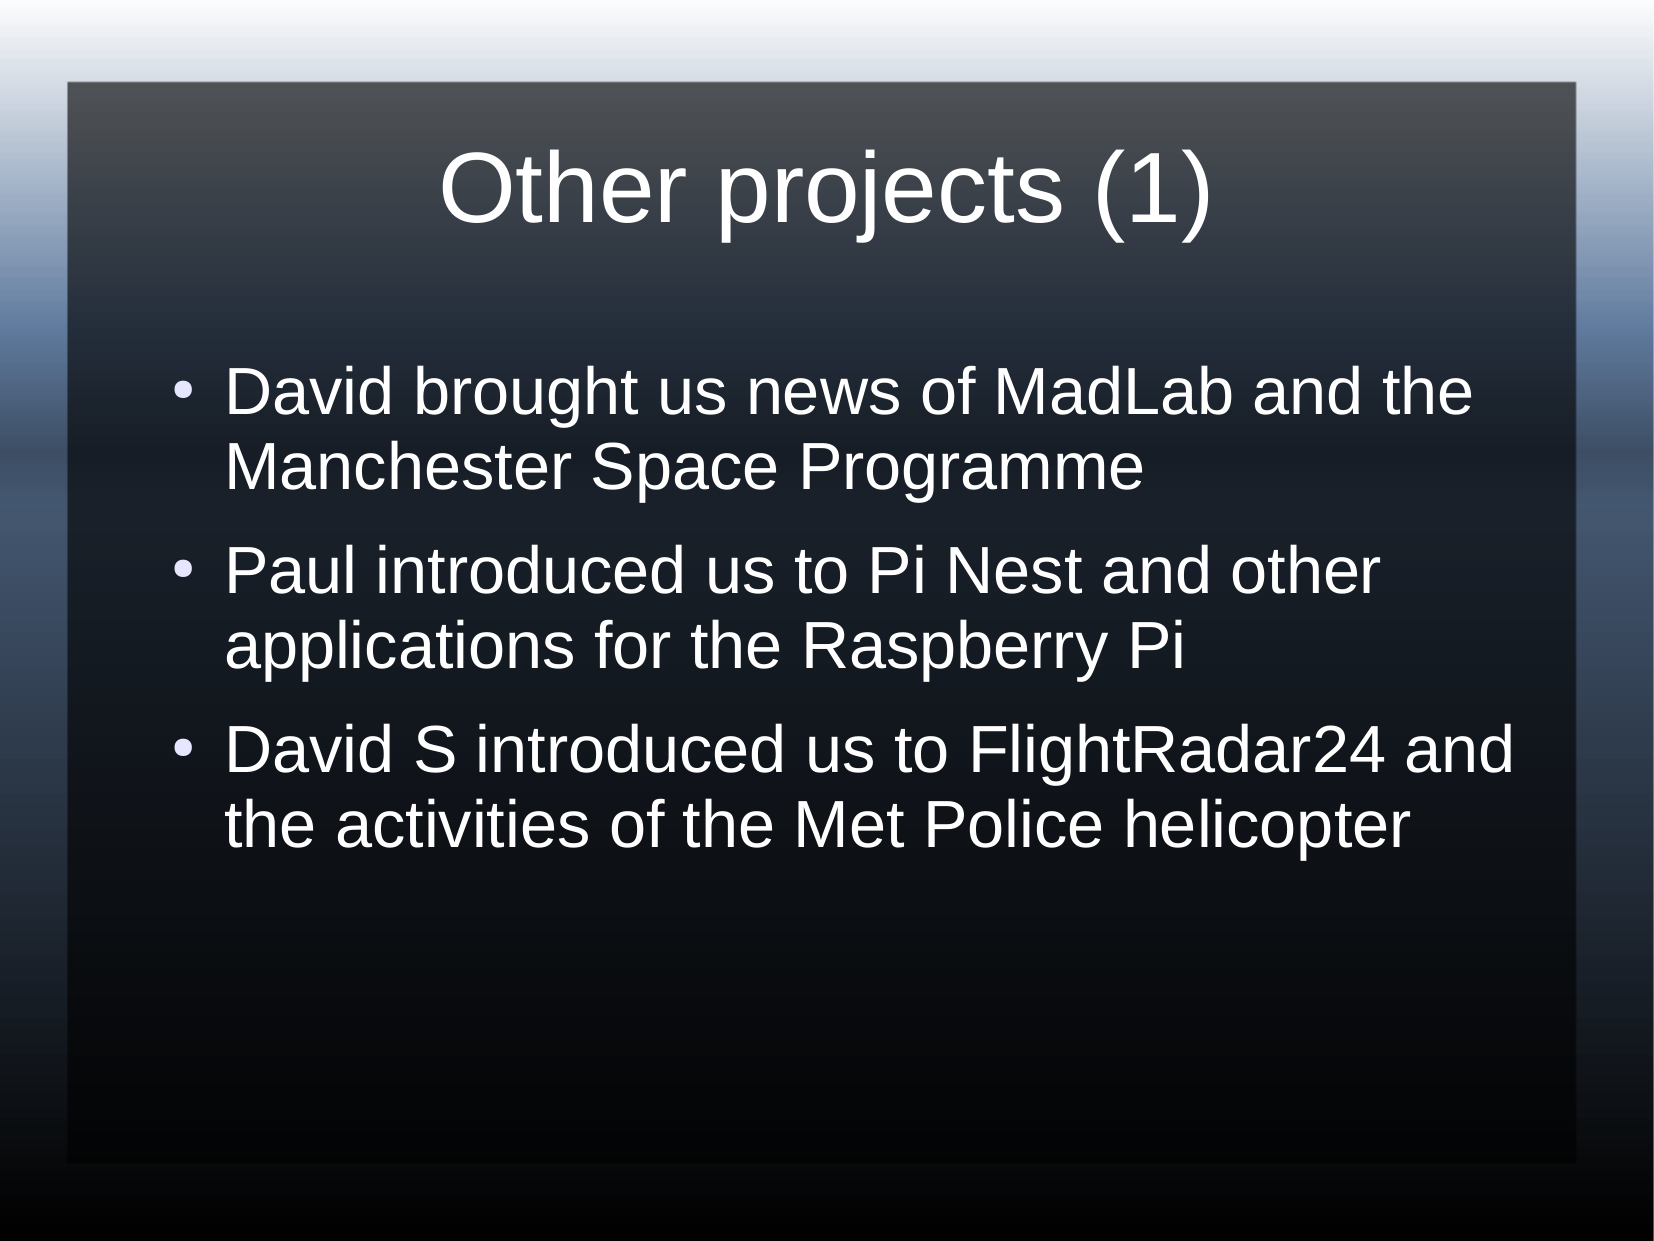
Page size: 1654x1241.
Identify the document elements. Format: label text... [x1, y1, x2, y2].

title Other projects (1) [82, 84, 1571, 292]
picture [0, 0, 1654, 1241]
list David brought us news of MadLab and the Manchester Space Programme Paul introduced us to Pi Nest and other applications for the Raspberry Pi David S introduced us to FlightRadar24 and the activities of the Met Police helicopter [82, 354, 1571, 1105]
